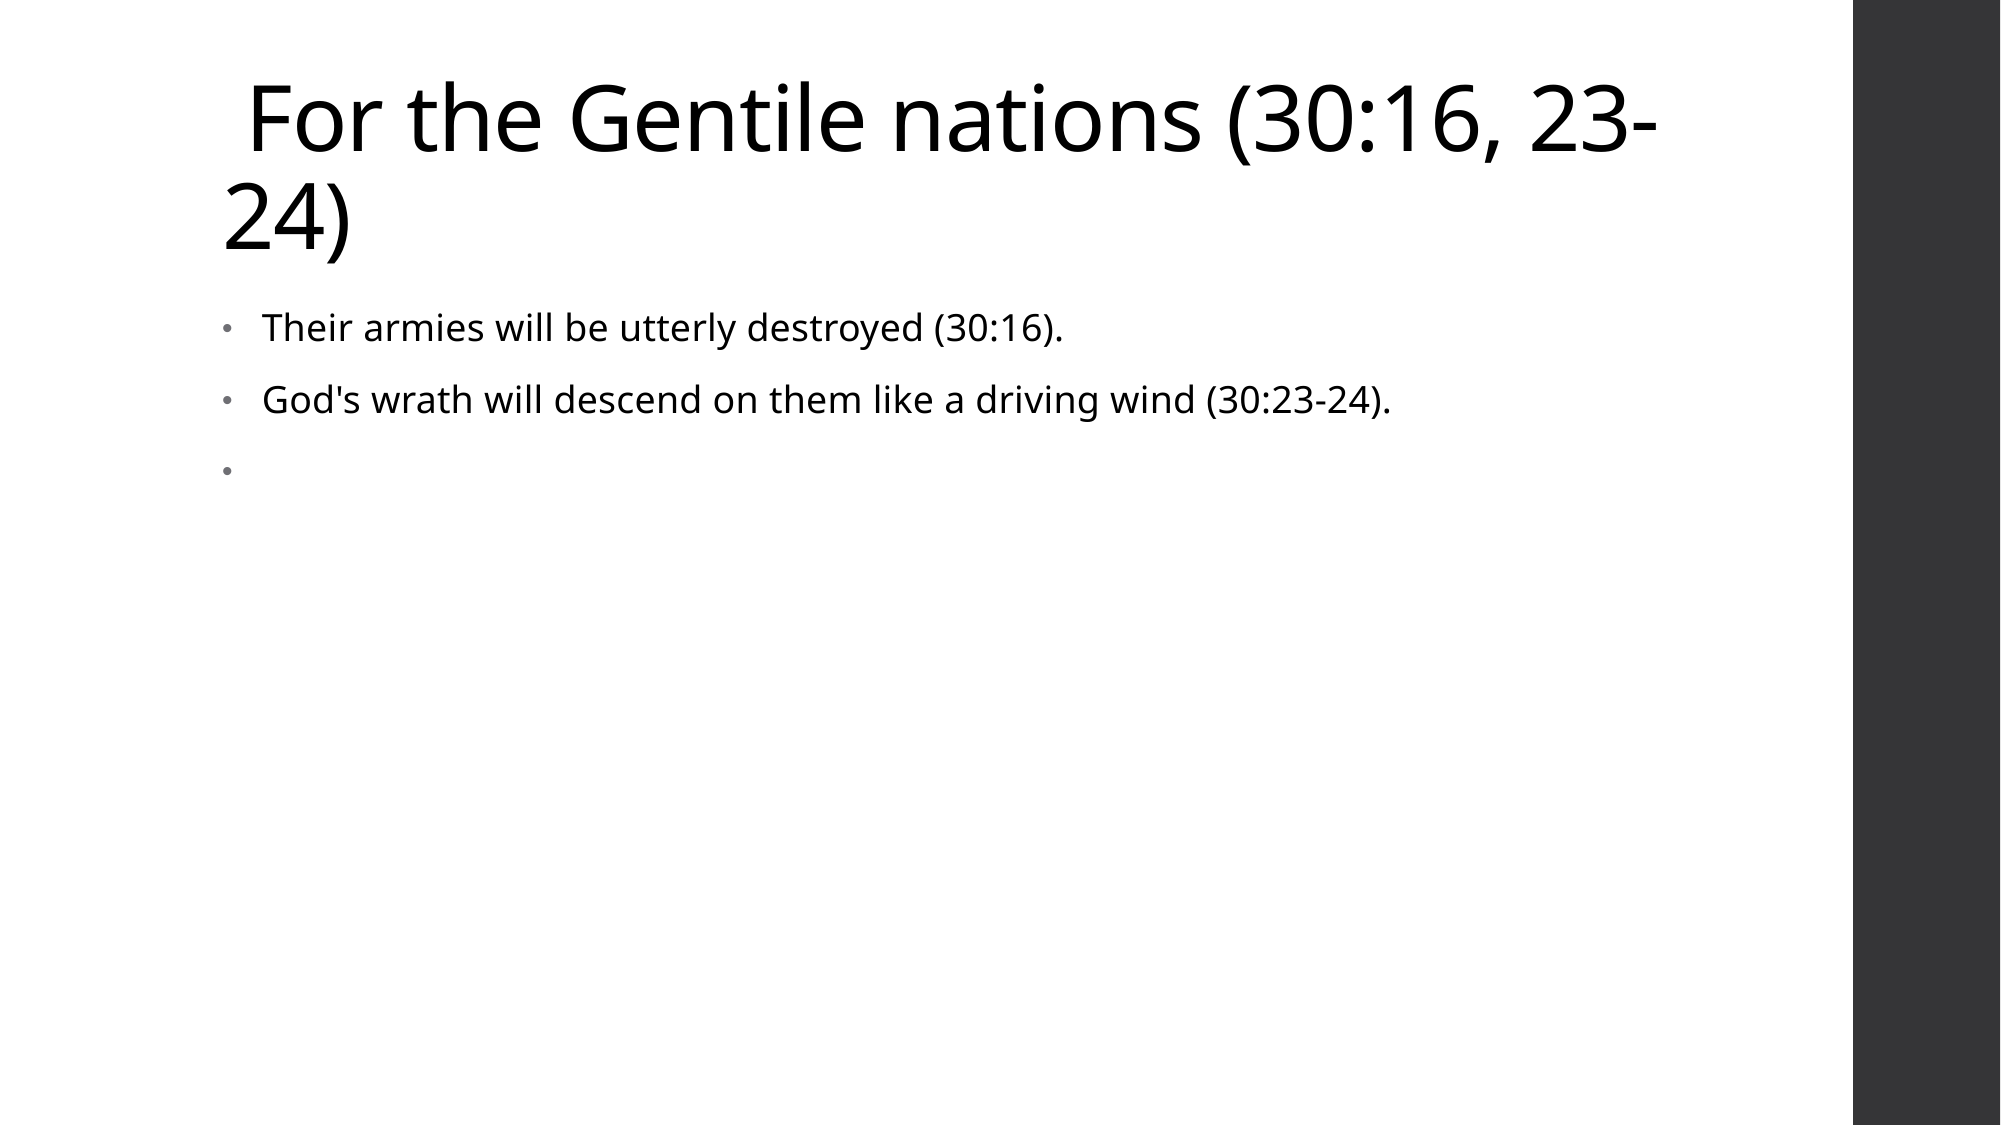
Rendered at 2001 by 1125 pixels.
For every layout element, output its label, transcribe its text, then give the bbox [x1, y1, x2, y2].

list Their armies will be utterly destroyed (30:16). God's wrath will descend on them like a driving wind (30:23-24). [206, 299, 1617, 1014]
title For the Gentile nations (30:16, 23-24) [206, 60, 1797, 278]
